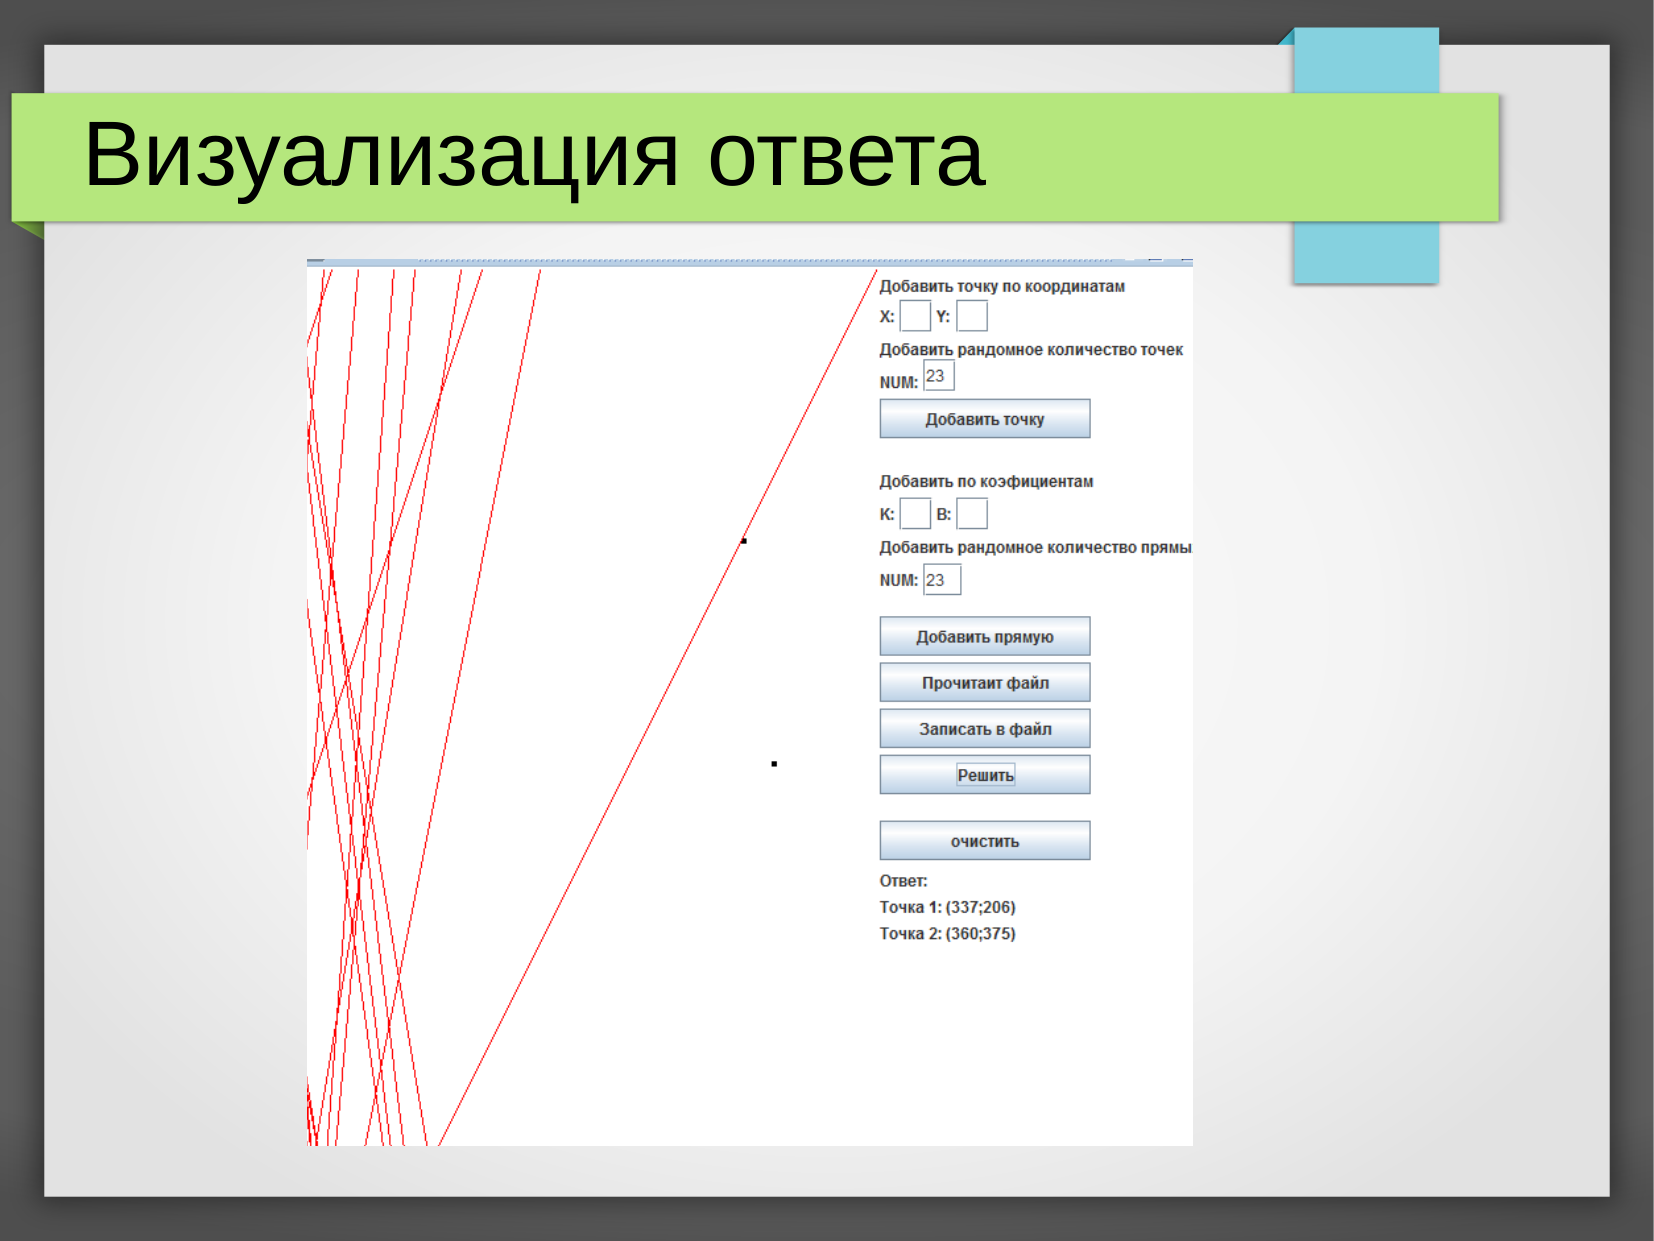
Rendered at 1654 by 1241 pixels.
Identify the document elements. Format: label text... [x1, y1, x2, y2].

picture [0, 0, 1654, 1241]
title Визуализация ответа [82, 94, 1264, 213]
